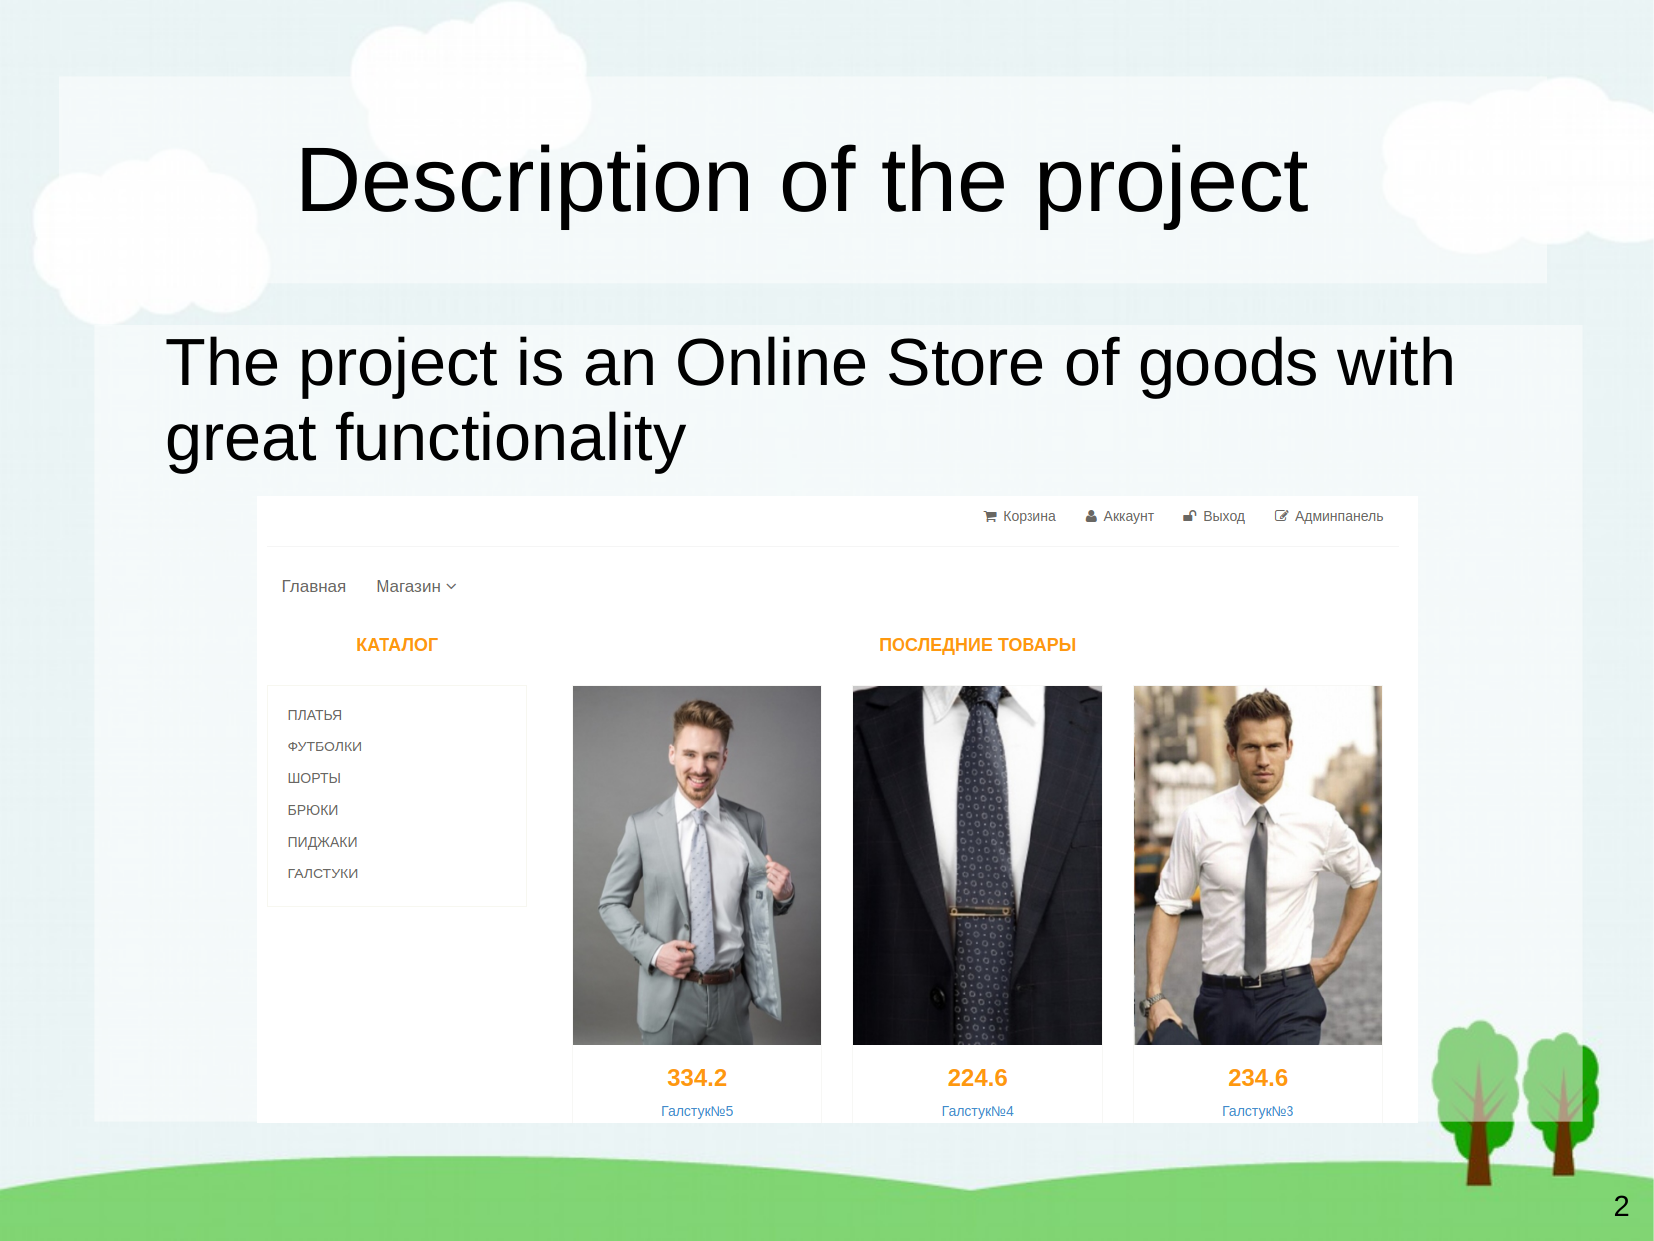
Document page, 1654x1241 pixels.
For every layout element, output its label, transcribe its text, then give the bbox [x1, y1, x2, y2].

list The project is an Online Store of goods with great functionality [94, 325, 1583, 1122]
picture [0, 0, 1654, 1241]
title Description of the project [59, 76, 1548, 284]
